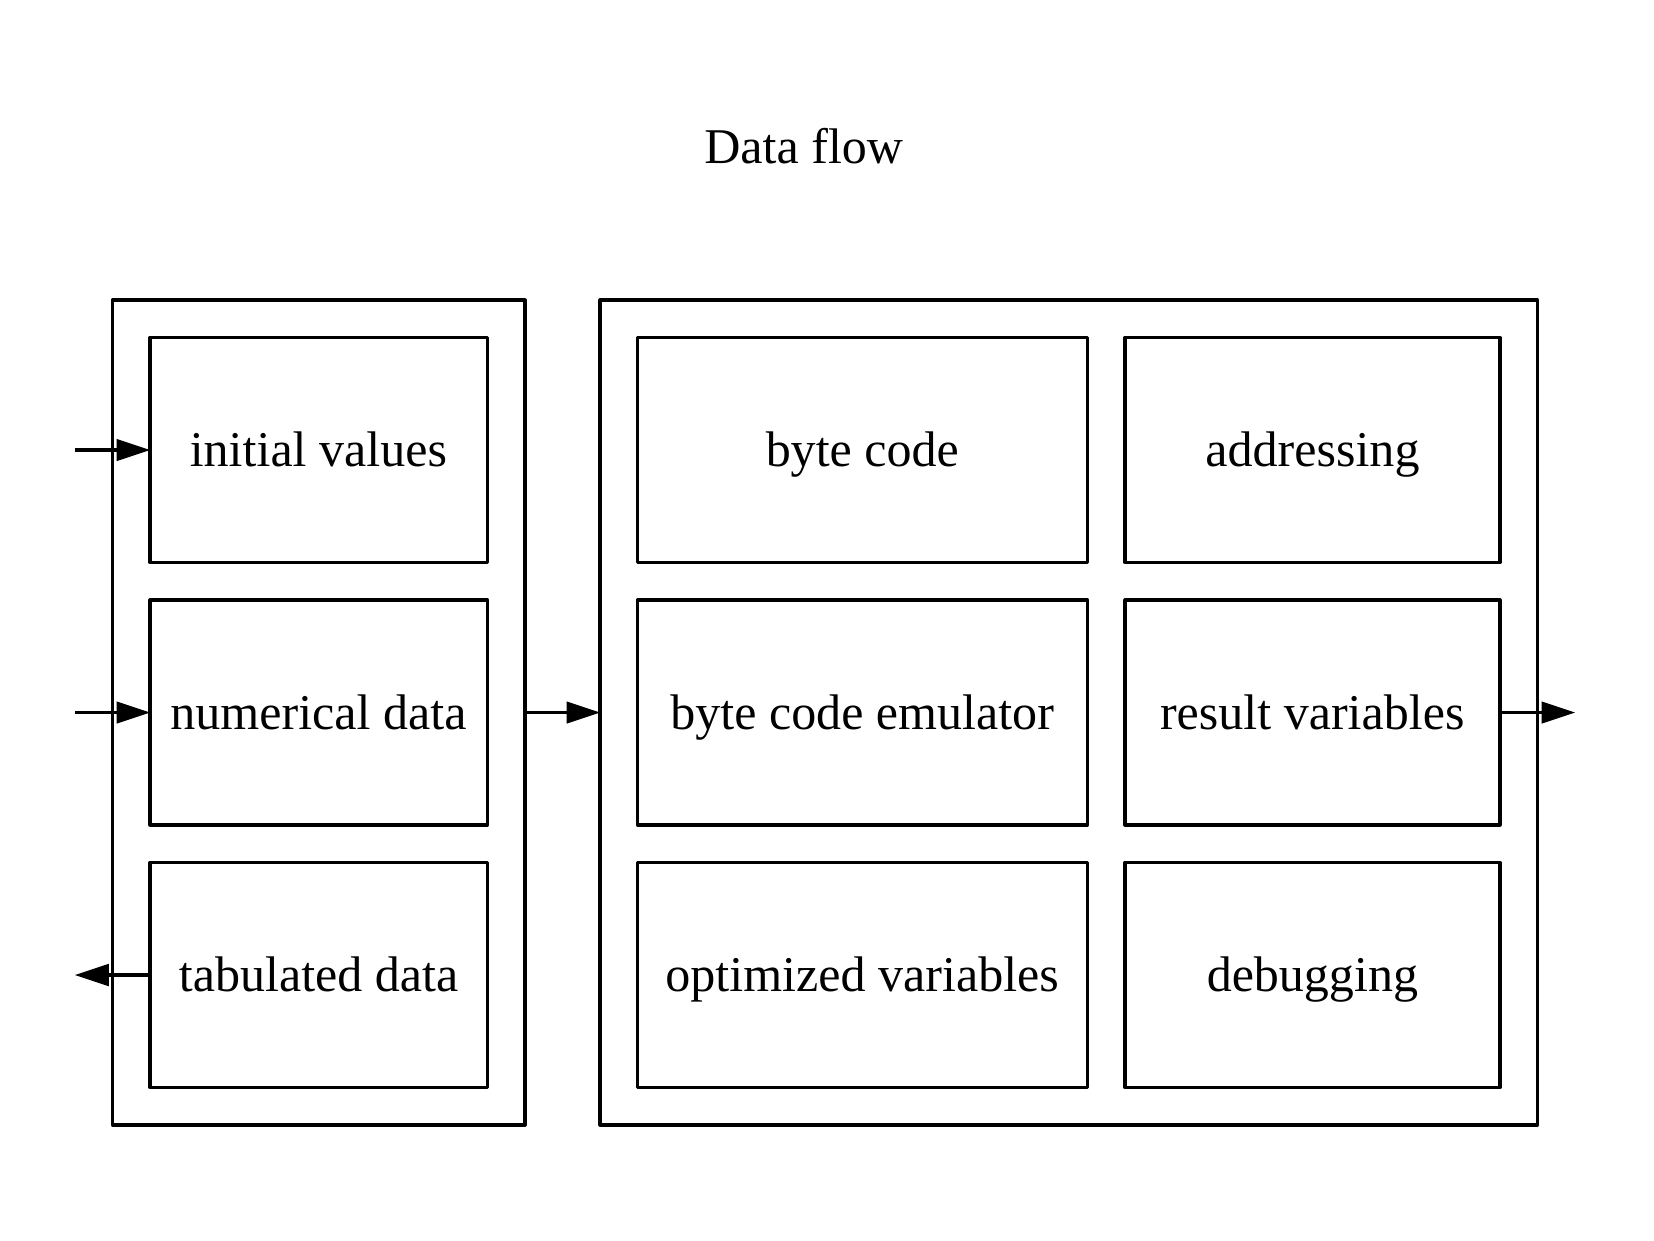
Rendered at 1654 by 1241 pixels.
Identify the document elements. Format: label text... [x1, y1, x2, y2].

text_box addressing [1125, 337, 1501, 563]
text_box initial values [150, 337, 488, 563]
text_box byte code [637, 337, 1088, 563]
text_box numerical data [150, 600, 488, 826]
text_box result variables [1125, 600, 1501, 826]
text_box optimized variables [637, 862, 1088, 1088]
text_box tabulated data [150, 862, 488, 1088]
text_box Data flow [703, 116, 905, 178]
text_box debugging [1125, 862, 1501, 1088]
text_box byte code emulator [637, 600, 1088, 826]
